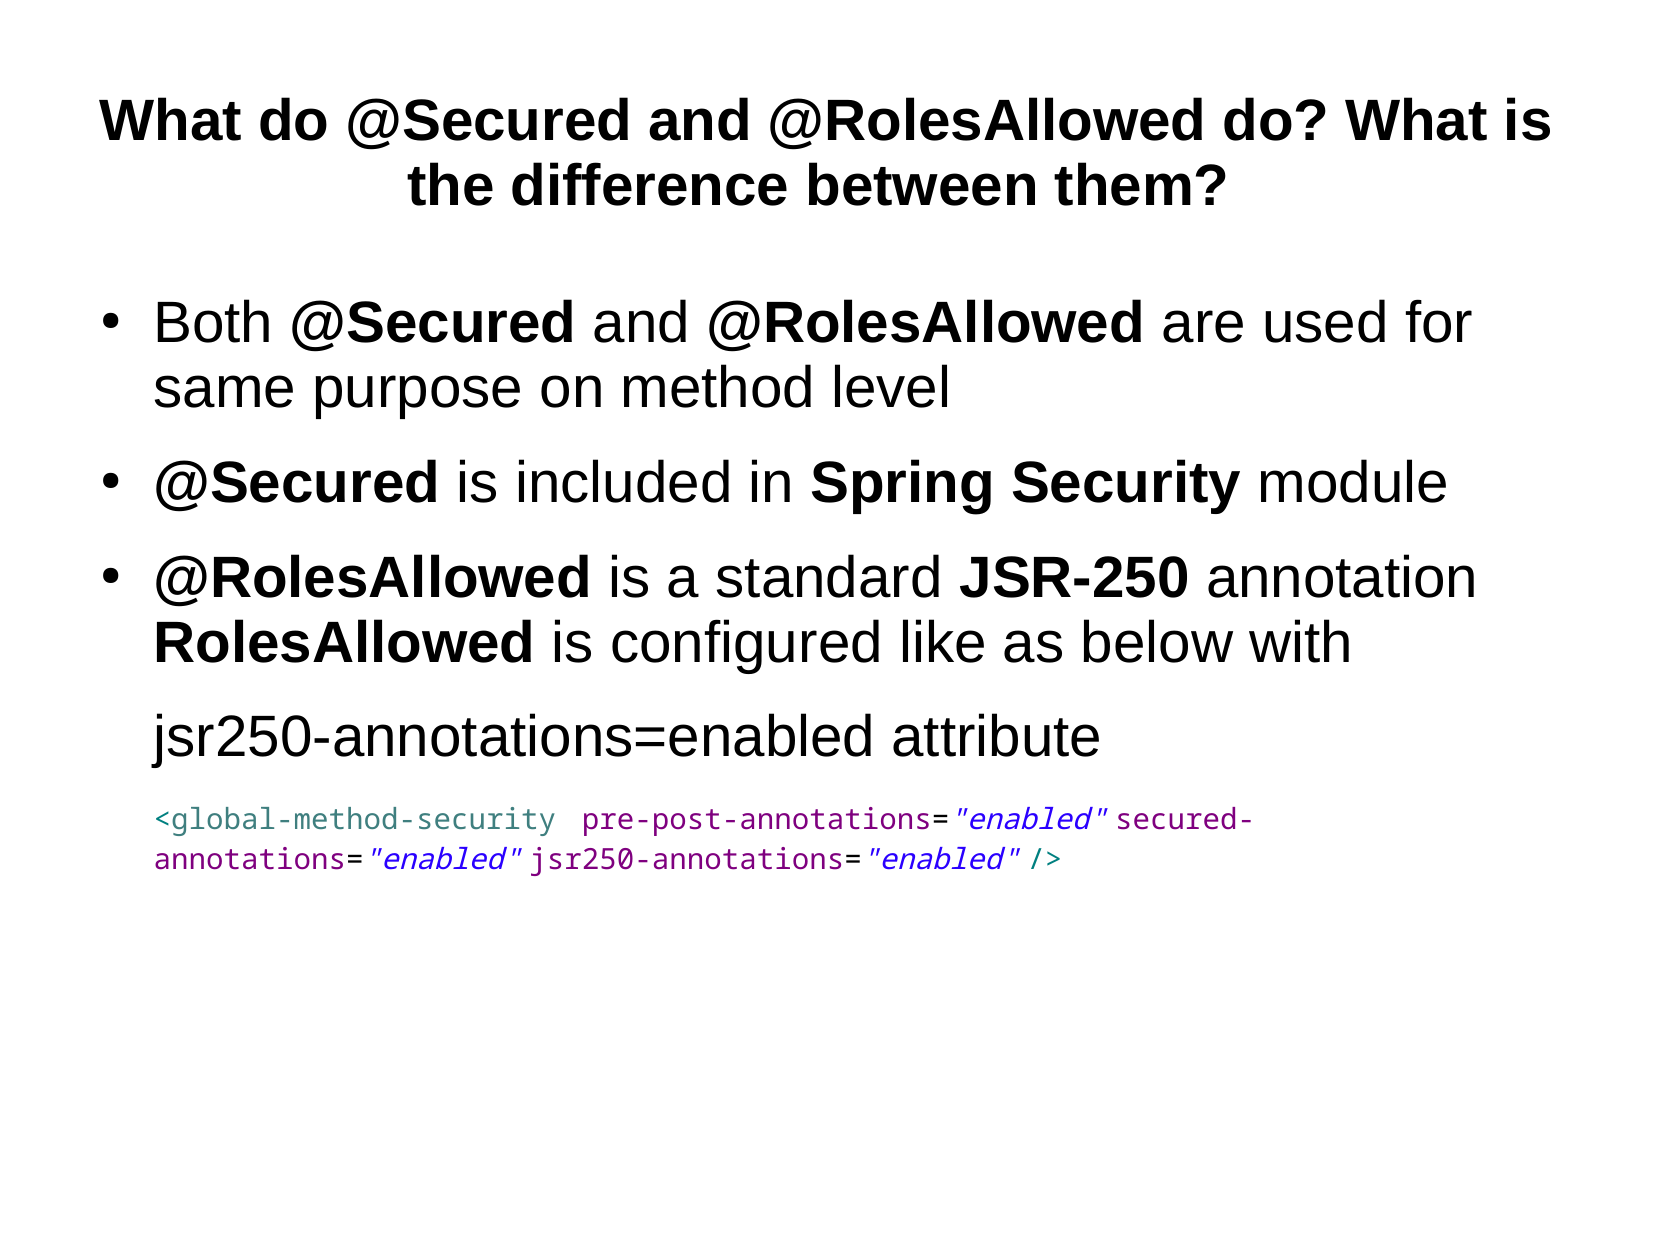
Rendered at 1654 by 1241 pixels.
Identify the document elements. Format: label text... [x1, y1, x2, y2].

title What do @Secured and @RolesAllowed do? What is the difference between them? [82, 49, 1571, 257]
list Both @Secured and @RolesAllowed are used for same purpose on method level @Secured is included in Spring Security module @RolesAllowed is a standard JSR-250 annotation RolesAllowed is configured like as below with jsr250-annotations=enabled attribute <global-method-security pre-post-annotations="enabled" secured-annotations="enabled" jsr250-annotations="enabled" /> [82, 290, 1571, 1153]
